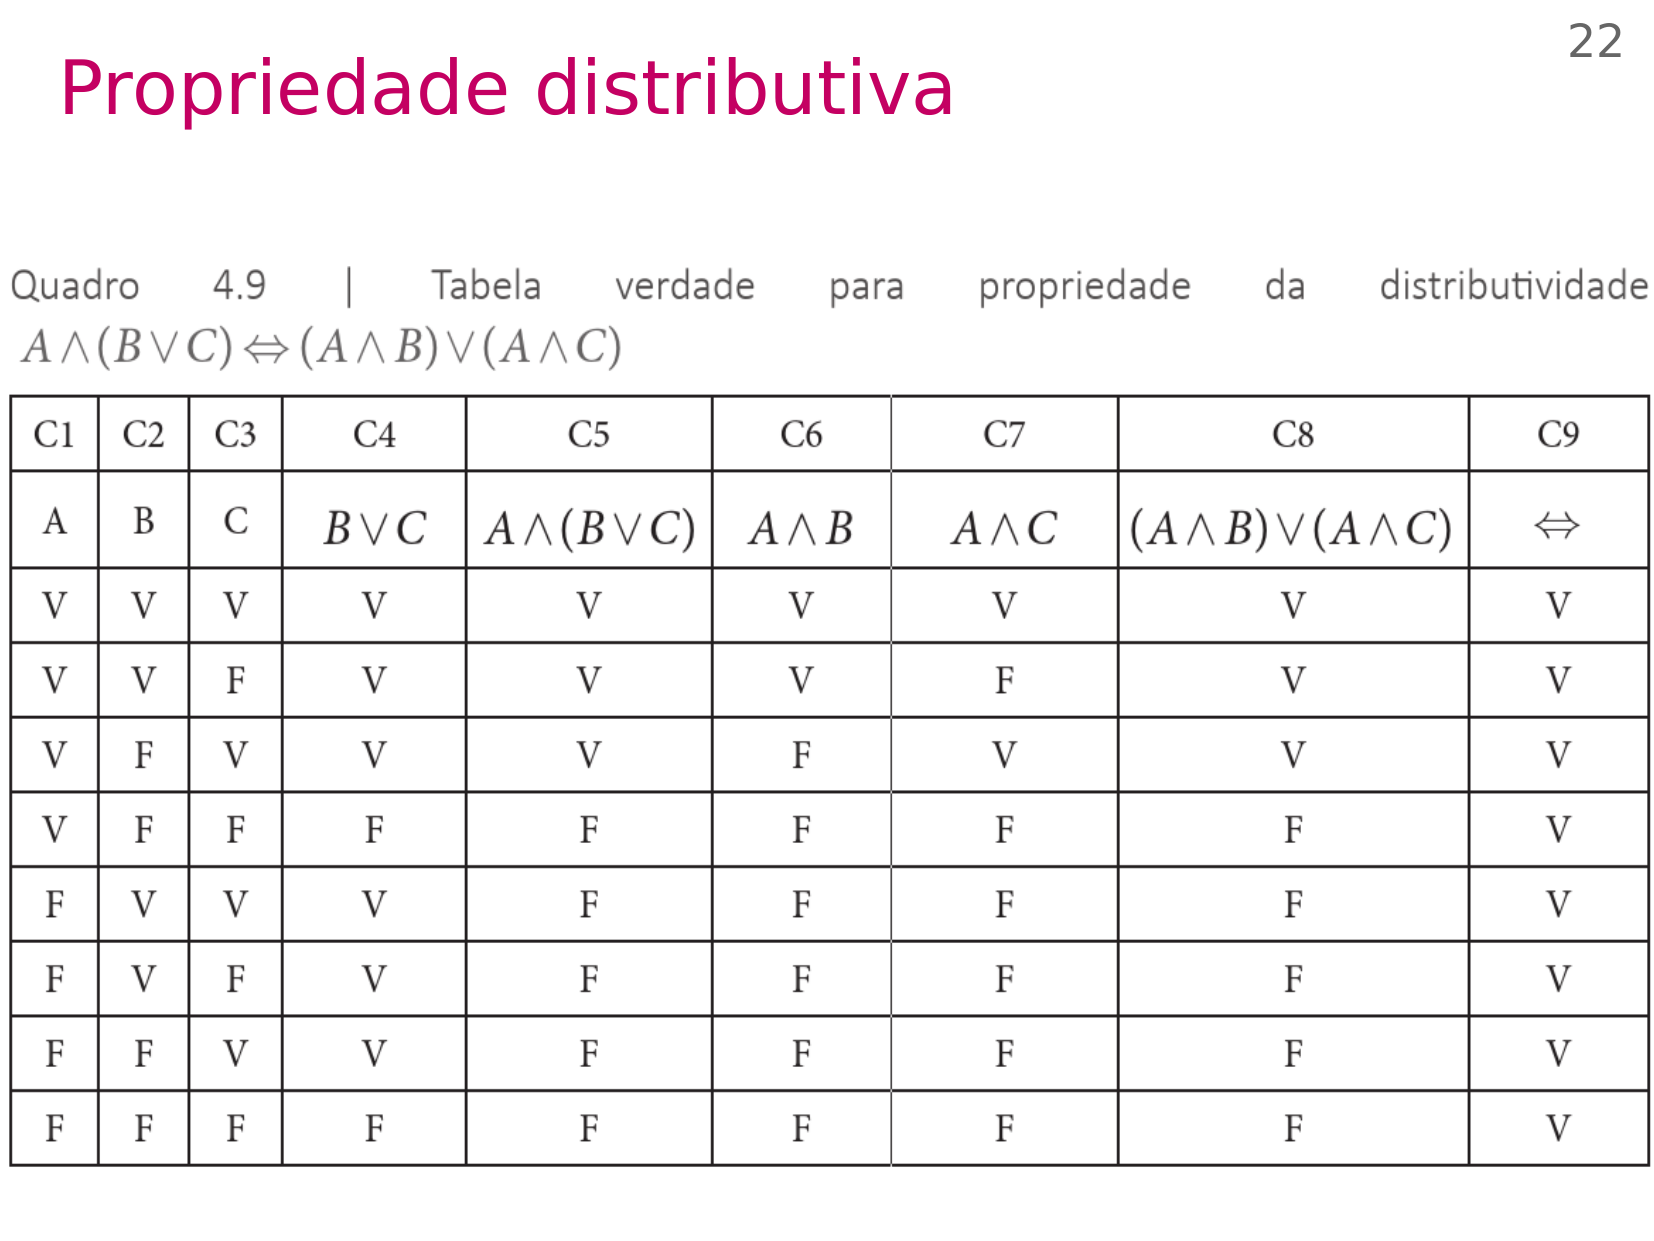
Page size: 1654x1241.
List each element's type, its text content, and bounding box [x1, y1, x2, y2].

title Propriedade distributiva [59, 29, 1625, 148]
picture [1, 265, 1654, 1170]
